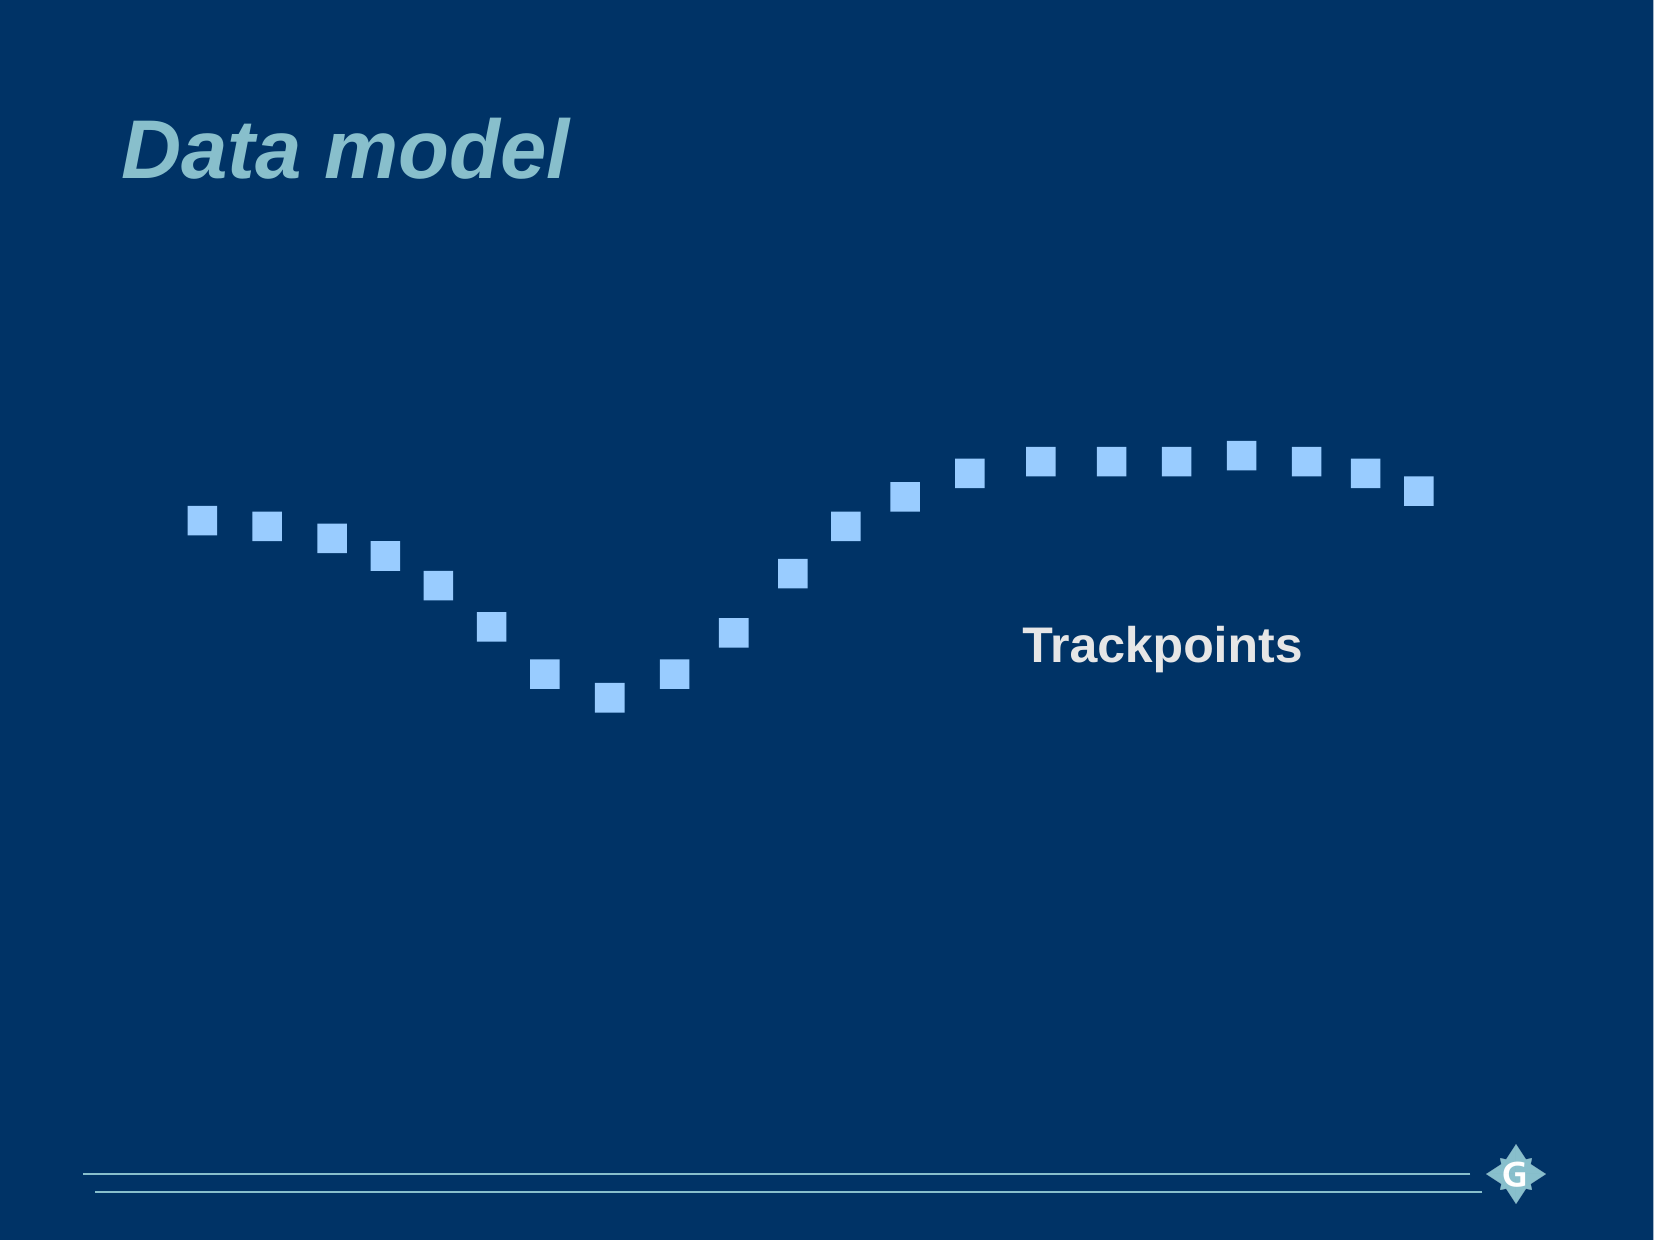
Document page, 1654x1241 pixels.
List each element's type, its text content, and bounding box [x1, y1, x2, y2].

text_box [423, 570, 454, 601]
title Data model [121, 53, 1534, 247]
text_box [1291, 446, 1322, 477]
text_box [1226, 440, 1257, 471]
text_box [778, 558, 808, 589]
picture [1486, 1144, 1546, 1204]
text_box [1350, 458, 1381, 489]
text_box [594, 682, 625, 713]
text_box [476, 612, 507, 642]
text_box [718, 618, 749, 648]
text_box [317, 523, 347, 554]
text_box [1096, 446, 1127, 477]
text_box [659, 659, 690, 689]
text_box [252, 511, 282, 542]
text_box [1026, 446, 1056, 477]
text_box Trackpoints [1007, 609, 1318, 701]
text_box [1404, 476, 1434, 506]
text_box [831, 511, 861, 542]
text_box [187, 505, 218, 536]
text_box [530, 659, 560, 689]
text_box [1161, 446, 1192, 477]
text_box [370, 541, 401, 571]
text_box [955, 458, 985, 489]
text_box [890, 482, 920, 512]
